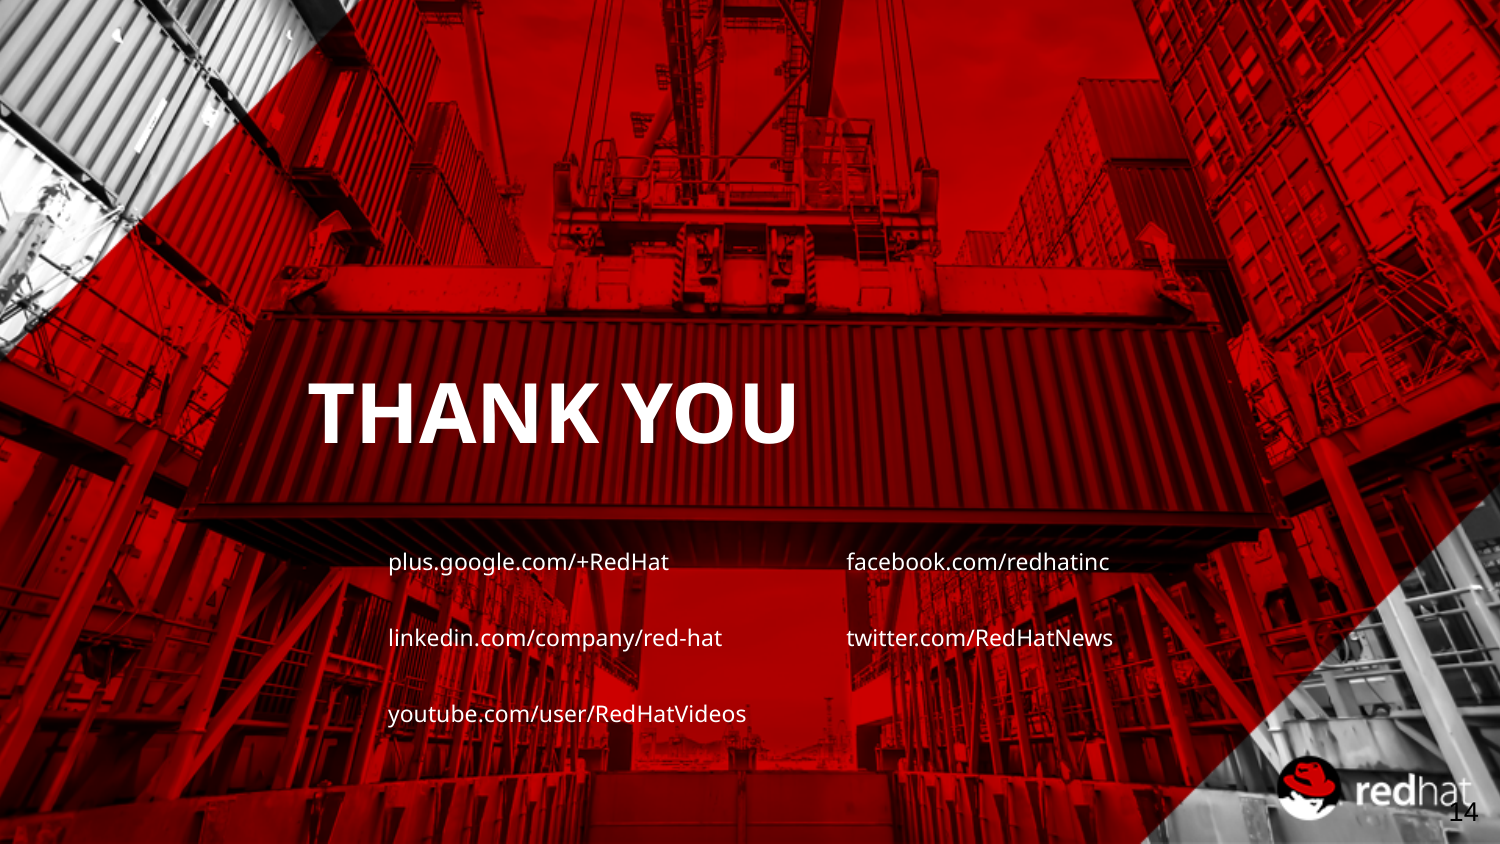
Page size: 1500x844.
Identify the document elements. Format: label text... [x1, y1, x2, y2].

text_box twitter.com/RedHatNews [831, 612, 1222, 663]
text_box youtube.com/user/RedHatVideos [373, 688, 764, 740]
text_box linkedin.com/company/red-hat [373, 612, 764, 663]
text_box plus.google.com/+RedHat [373, 535, 764, 587]
picture [0, 0, 1500, 844]
text_box THANK YOU [292, 310, 1267, 510]
slide_number <number> [1403, 779, 1494, 844]
text_box facebook.com/redhatinc [831, 535, 1222, 587]
